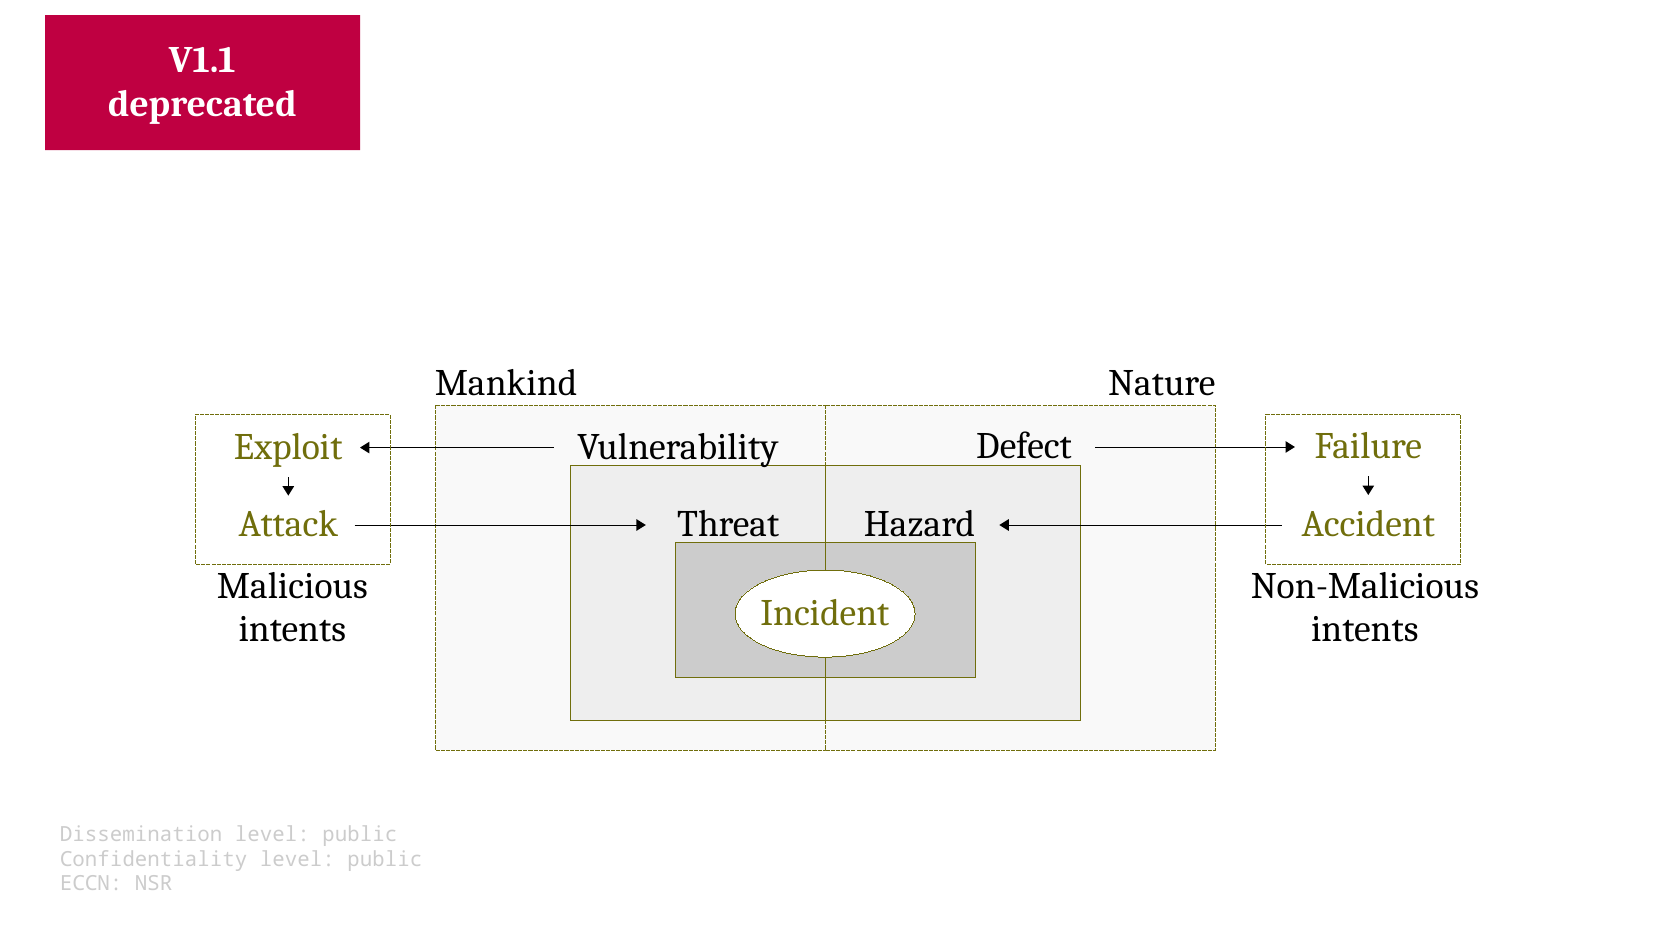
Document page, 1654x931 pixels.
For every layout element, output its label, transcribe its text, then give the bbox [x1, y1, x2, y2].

text_box Accident [1281, 495, 1456, 556]
text_box V1.1 deprecated [45, 15, 361, 151]
text_box Malicious intents [180, 557, 406, 661]
text_box Dissemination level: public Confidentiality level: public ECCN: NSR [45, 815, 917, 903]
text_box Vulnerability [553, 418, 794, 477]
text_box Non-Malicious intents [1230, 557, 1501, 661]
text_box Hazard [840, 495, 1000, 556]
text_box Failure [1294, 417, 1442, 477]
text_box Exploit [216, 418, 361, 478]
text_box Threat [645, 495, 811, 556]
text_box Mankind [420, 354, 601, 417]
text_box Defect [961, 417, 1096, 477]
text_box Nature [1093, 354, 1244, 414]
text_box Incident [735, 570, 916, 658]
text_box Attack [222, 495, 355, 555]
text_box [435, 405, 1216, 751]
